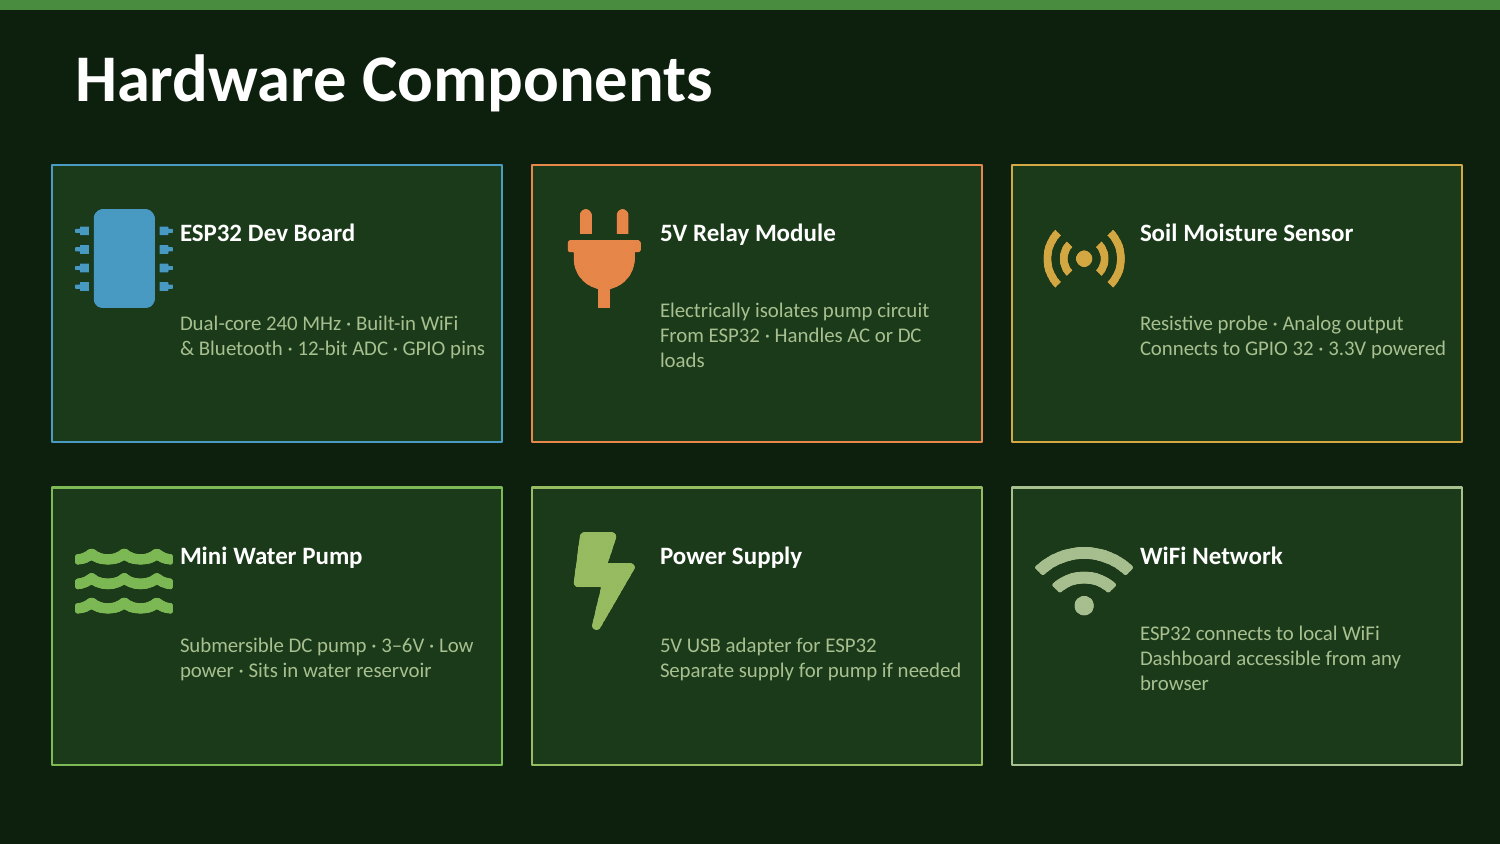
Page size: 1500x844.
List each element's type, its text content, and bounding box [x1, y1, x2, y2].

text_box Soil Moisture Sensor [1140, 198, 1448, 266]
text_box [532, 165, 983, 443]
text_box [1012, 165, 1463, 443]
text_box Submersible DC pump · 3–6V · Low power · Sits in water reservoir [180, 589, 488, 725]
text_box [52, 487, 503, 765]
text_box Power Supply [660, 520, 968, 588]
text_box ESP32 Dev Board [180, 198, 488, 266]
picture [555, 209, 653, 308]
text_box [532, 487, 983, 765]
text_box 5V USB adapter for ESP32 Separate supply for pump if needed [660, 589, 968, 725]
text_box [0, 0, 1500, 9]
text_box Hardware Components [74, 29, 1425, 120]
picture [555, 532, 653, 630]
picture [75, 209, 173, 308]
text_box [1012, 487, 1463, 765]
text_box ESP32 connects to local WiFi Dashboard accessible from any browser [1140, 589, 1448, 725]
picture [75, 532, 173, 630]
text_box WiFi Network [1140, 520, 1448, 588]
picture [1035, 209, 1133, 308]
text_box Dual-core 240 MHz · Built-in WiFi & Bluetooth · 12-bit ADC · GPIO pins [180, 266, 488, 402]
picture [1035, 532, 1133, 630]
text_box 5V Relay Module [660, 198, 968, 266]
text_box Mini Water Pump [180, 520, 488, 588]
text_box [52, 165, 503, 443]
text_box Resistive probe · Analog output Connects to GPIO 32 · 3.3V powered [1140, 266, 1448, 402]
text_box Electrically isolates pump circuit From ESP32 · Handles AC or DC loads [660, 266, 968, 402]
